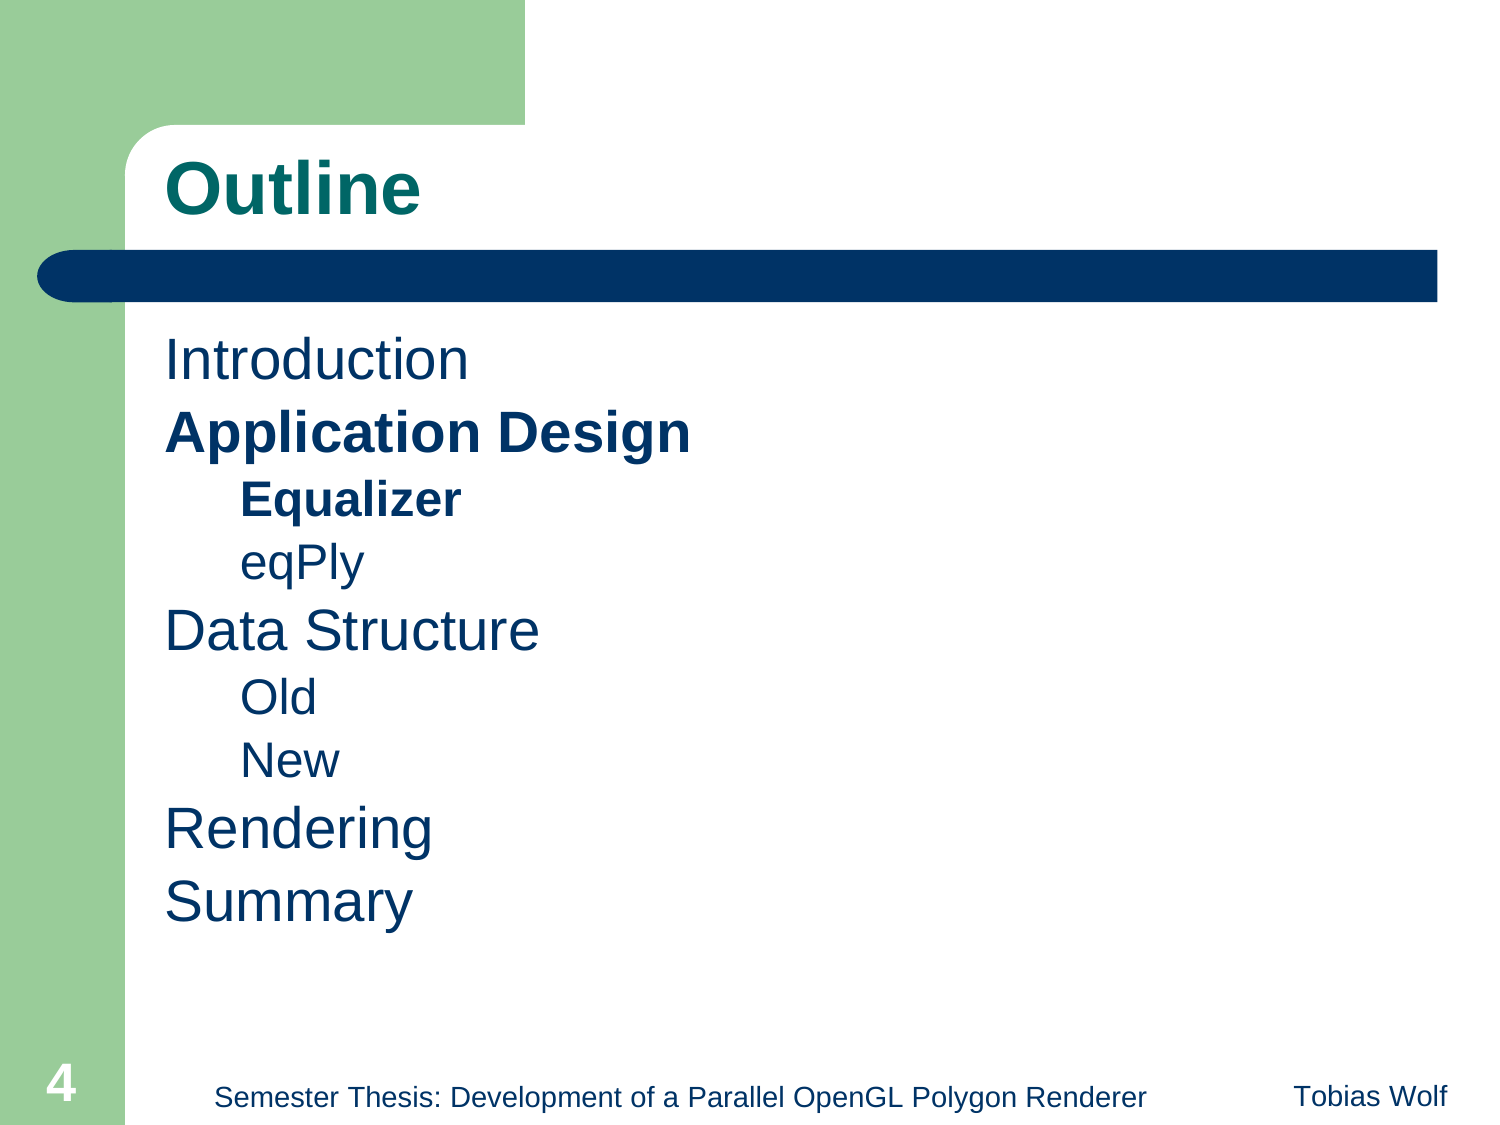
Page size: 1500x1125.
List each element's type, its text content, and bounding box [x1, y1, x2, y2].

list Introduction Application Design Equalizer eqPly Data Structure Old New Rendering Summary [149, 324, 1463, 1001]
title Outline [149, 124, 1463, 238]
